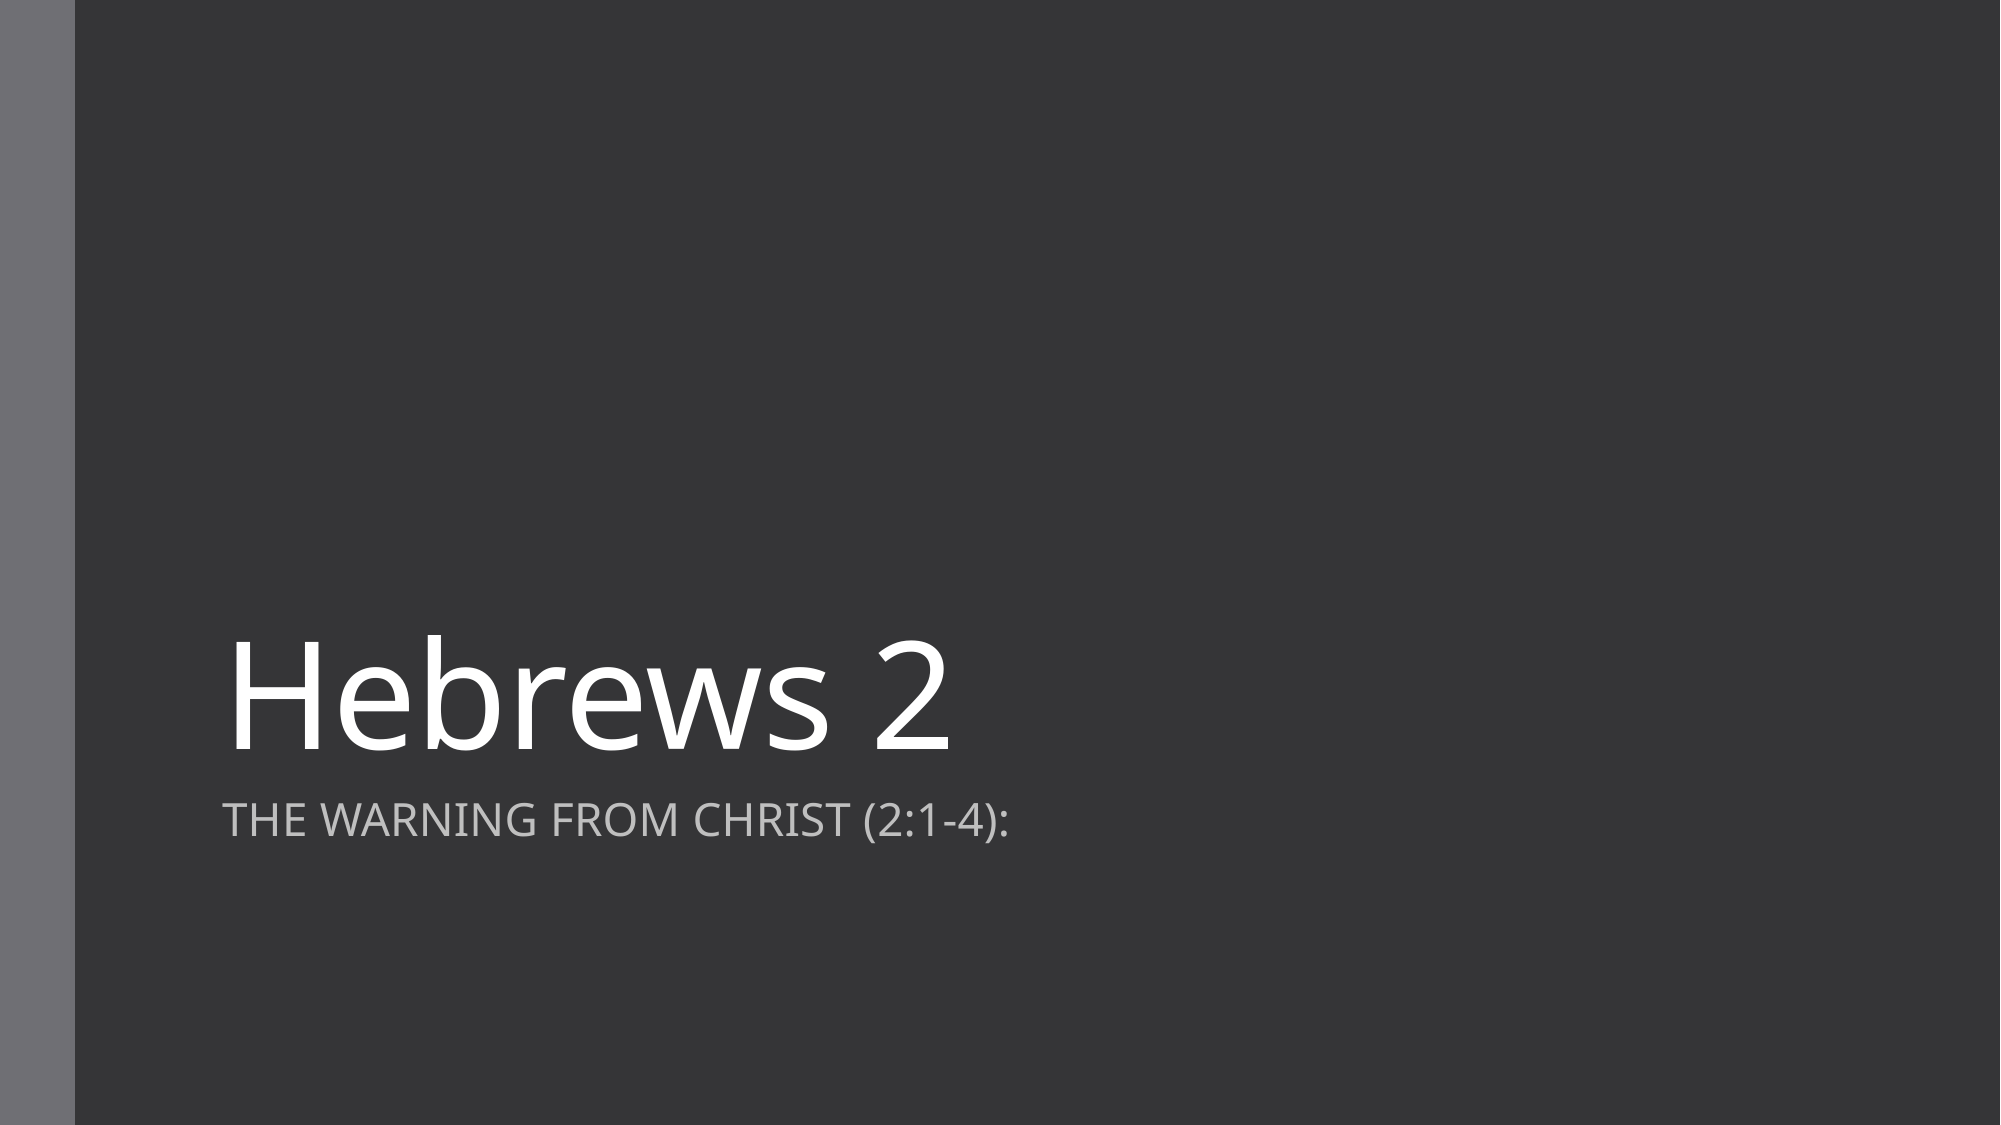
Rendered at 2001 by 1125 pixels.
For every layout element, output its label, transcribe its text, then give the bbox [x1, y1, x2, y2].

title Hebrews 2 [206, 124, 1752, 787]
subtitle THE WARNING FROM CHRIST (2:1-4): [206, 787, 1752, 1066]
